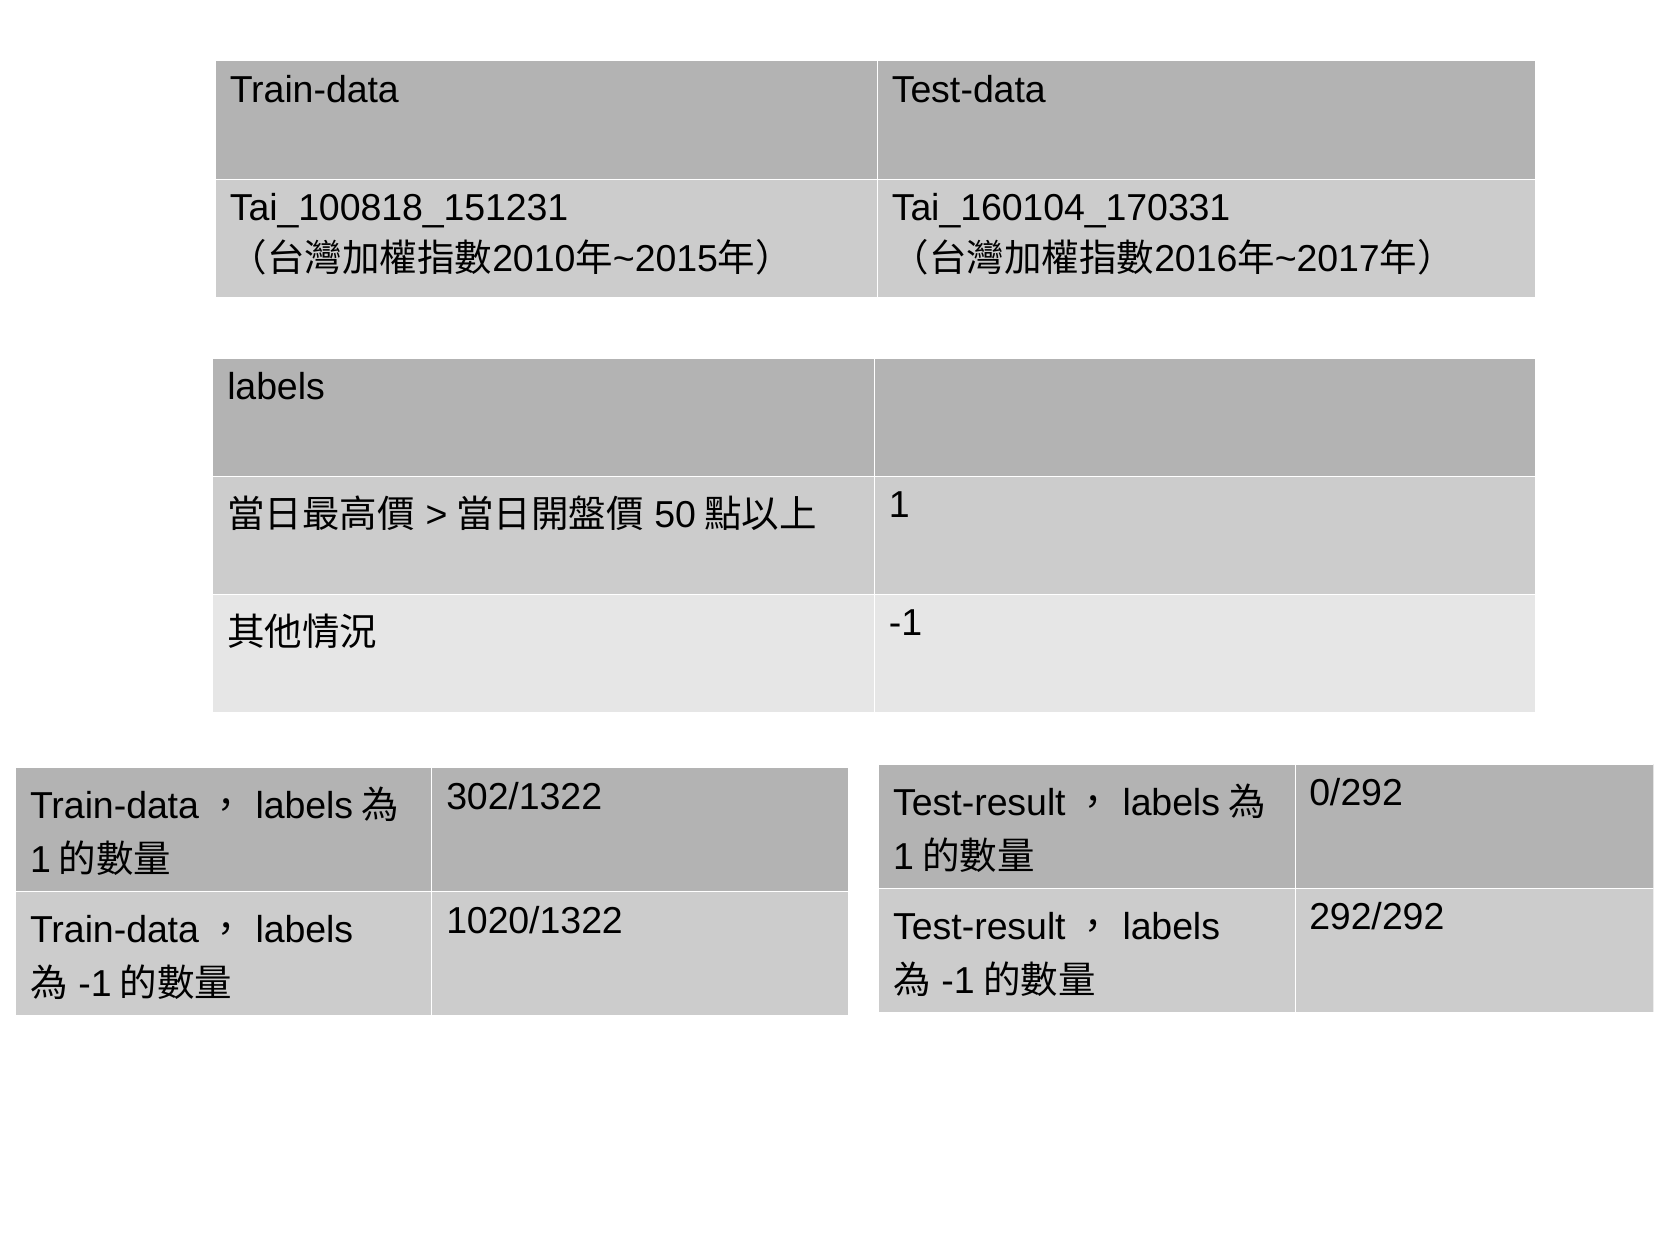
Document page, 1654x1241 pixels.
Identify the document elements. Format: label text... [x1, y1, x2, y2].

table_cell -1 [875, 595, 1535, 712]
table_header Test-data [878, 61, 1535, 179]
table_header labels [213, 359, 874, 476]
table_header 0/292 [1296, 765, 1654, 888]
table_cell 其他情況 [213, 595, 874, 712]
table_cell Train-data，labels為-1的數量 [16, 892, 431, 1015]
table_cell Test-result，labels為-1的數量 [879, 889, 1295, 1012]
table_header 302/1322 [432, 768, 848, 891]
table_cell 當日最高價>當日開盤價50點以上 [213, 477, 874, 594]
table_header Train-data，labels為1的數量 [16, 768, 431, 891]
table_header Train-data [216, 61, 877, 179]
table_cell 292/292 [1296, 889, 1654, 1012]
table_cell 1 [875, 477, 1535, 594]
table_header [875, 359, 1535, 476]
table_cell Tai_100818_151231 （台灣加權指數2010年~2015年） [216, 180, 877, 297]
table_cell Tai_160104_170331 （台灣加權指數2016年~2017年） [878, 180, 1535, 297]
table_cell 1020/1322 [432, 892, 848, 1015]
table_header Test-result，labels為1的數量 [879, 765, 1295, 888]
